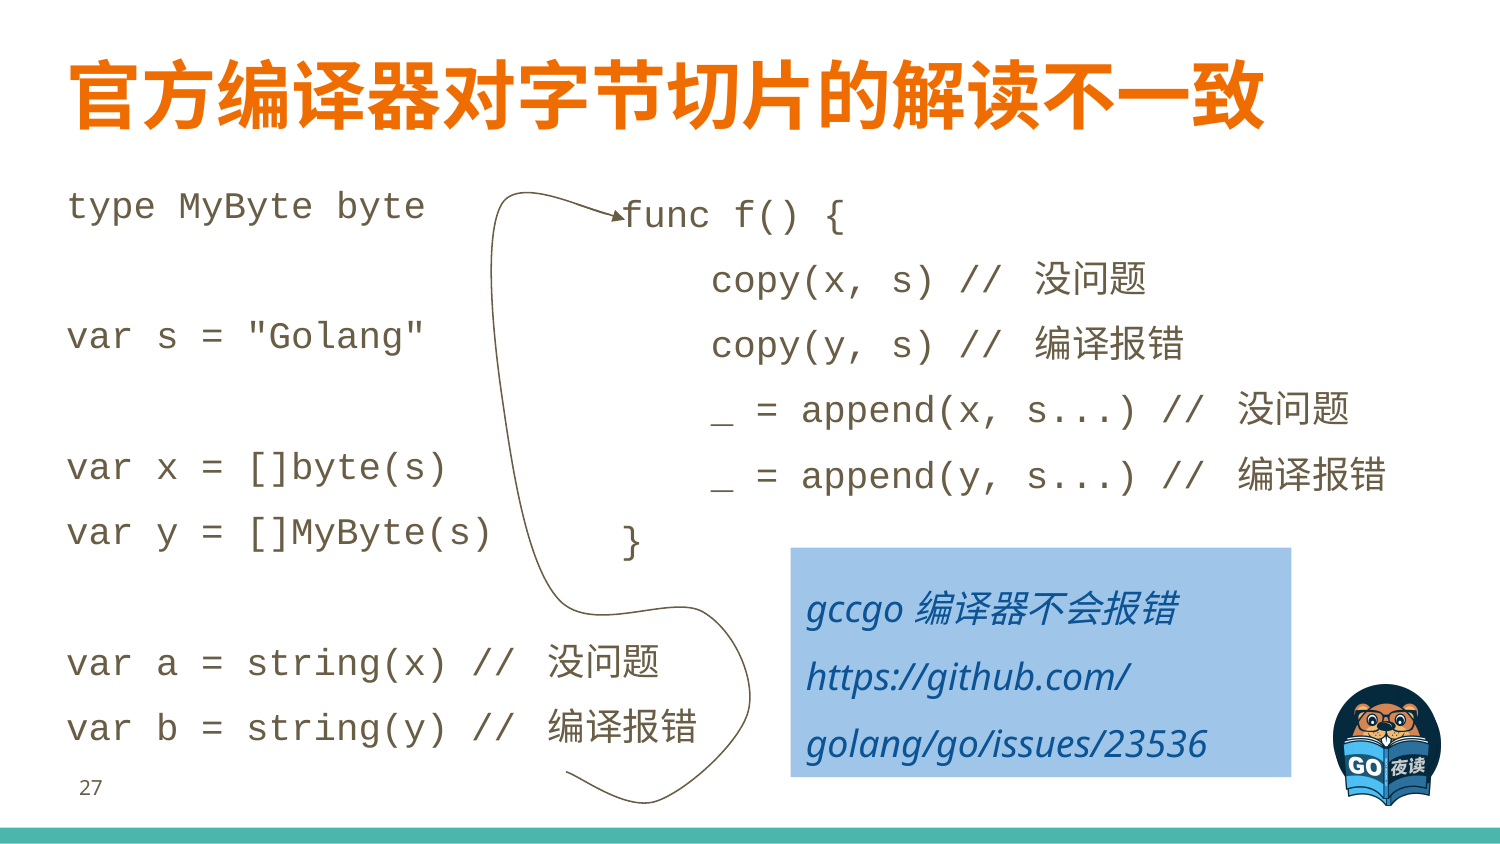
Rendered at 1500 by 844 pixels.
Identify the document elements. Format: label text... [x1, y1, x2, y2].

list type MyByte byte var s = "Golang" var x = []byte(s) var y = []MyByte(s) var a = string(x) // 没问题 var b = string(y) // 编译报错 [51, 177, 750, 728]
list func f() { copy(x, s) // 没问题 copy(y, s) // 编译报错 _ = append(x, s...) // 没问题 _ = append(y, s...) // 编译报错 } [605, 186, 1459, 593]
title 官方编译器对字节切片的解读不一致 [51, 33, 1449, 150]
list type MyByte byte var s = "Golang" var x = []byte(s) var y = []MyByte(s) var a = string(x) // 没问题 var b = string(y) // 编译报错 [492, 194, 750, 680]
text_box gccgo编译器不会报错 https://github.com/golang/go/issues/23536 [790, 547, 1292, 778]
slide_number <number> [27, 756, 118, 821]
picture [1333, 684, 1441, 806]
